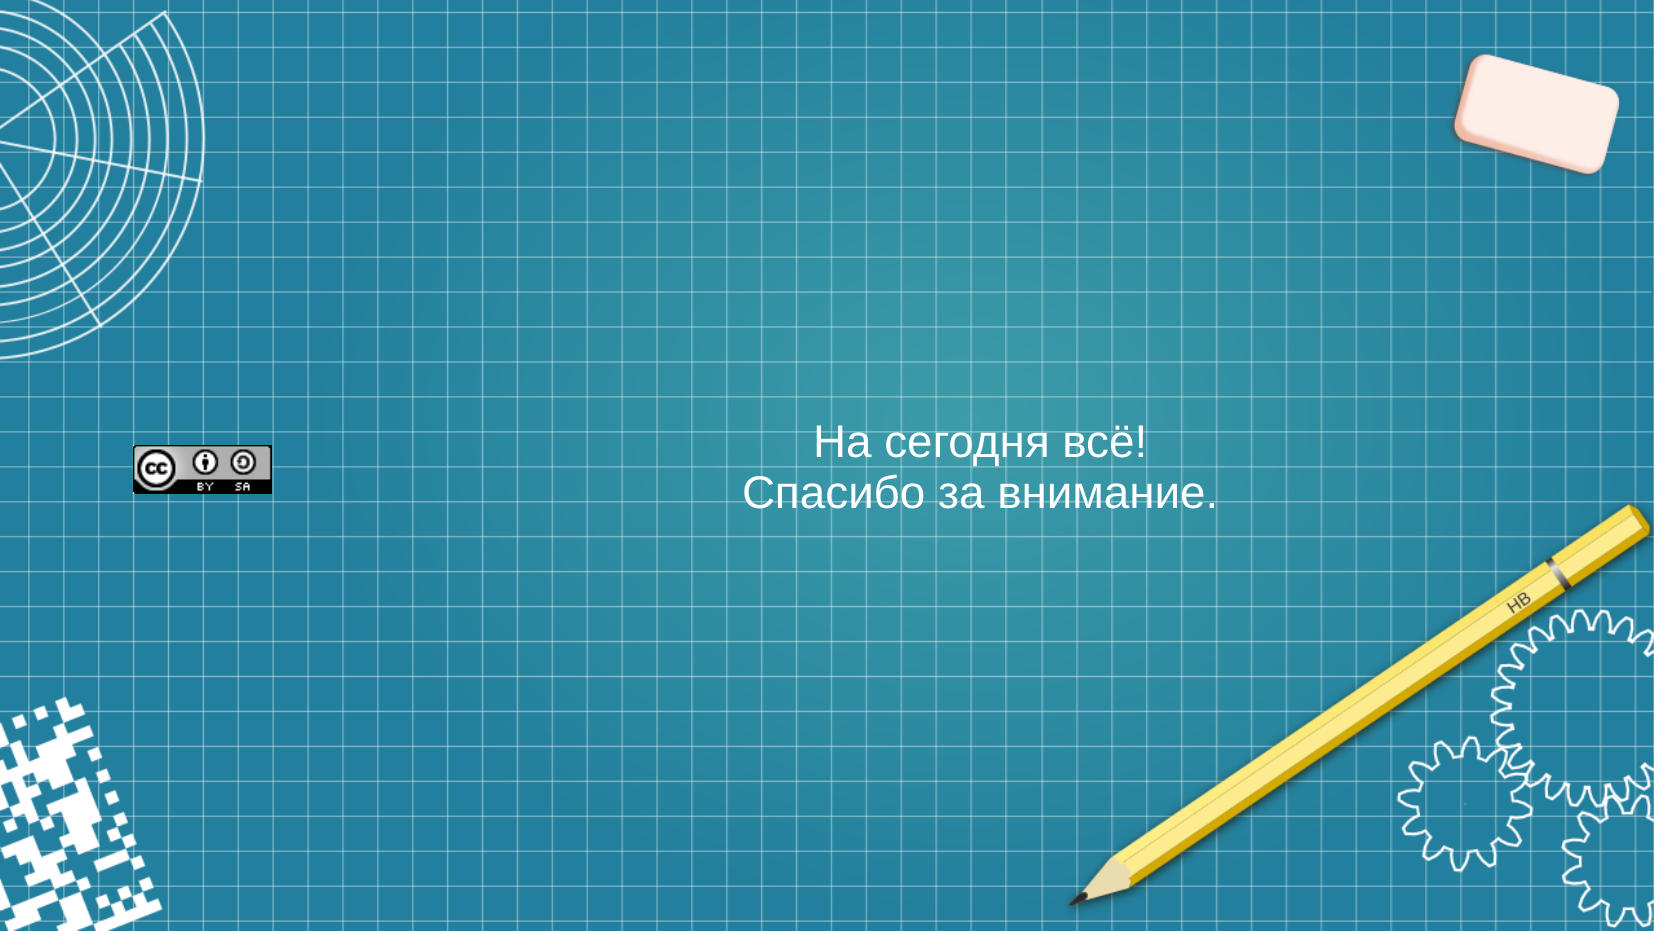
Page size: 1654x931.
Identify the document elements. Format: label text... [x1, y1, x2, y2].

picture [0, 0, 1654, 931]
title На сегодня всё! Спасибо за внимание. [389, 389, 1571, 546]
